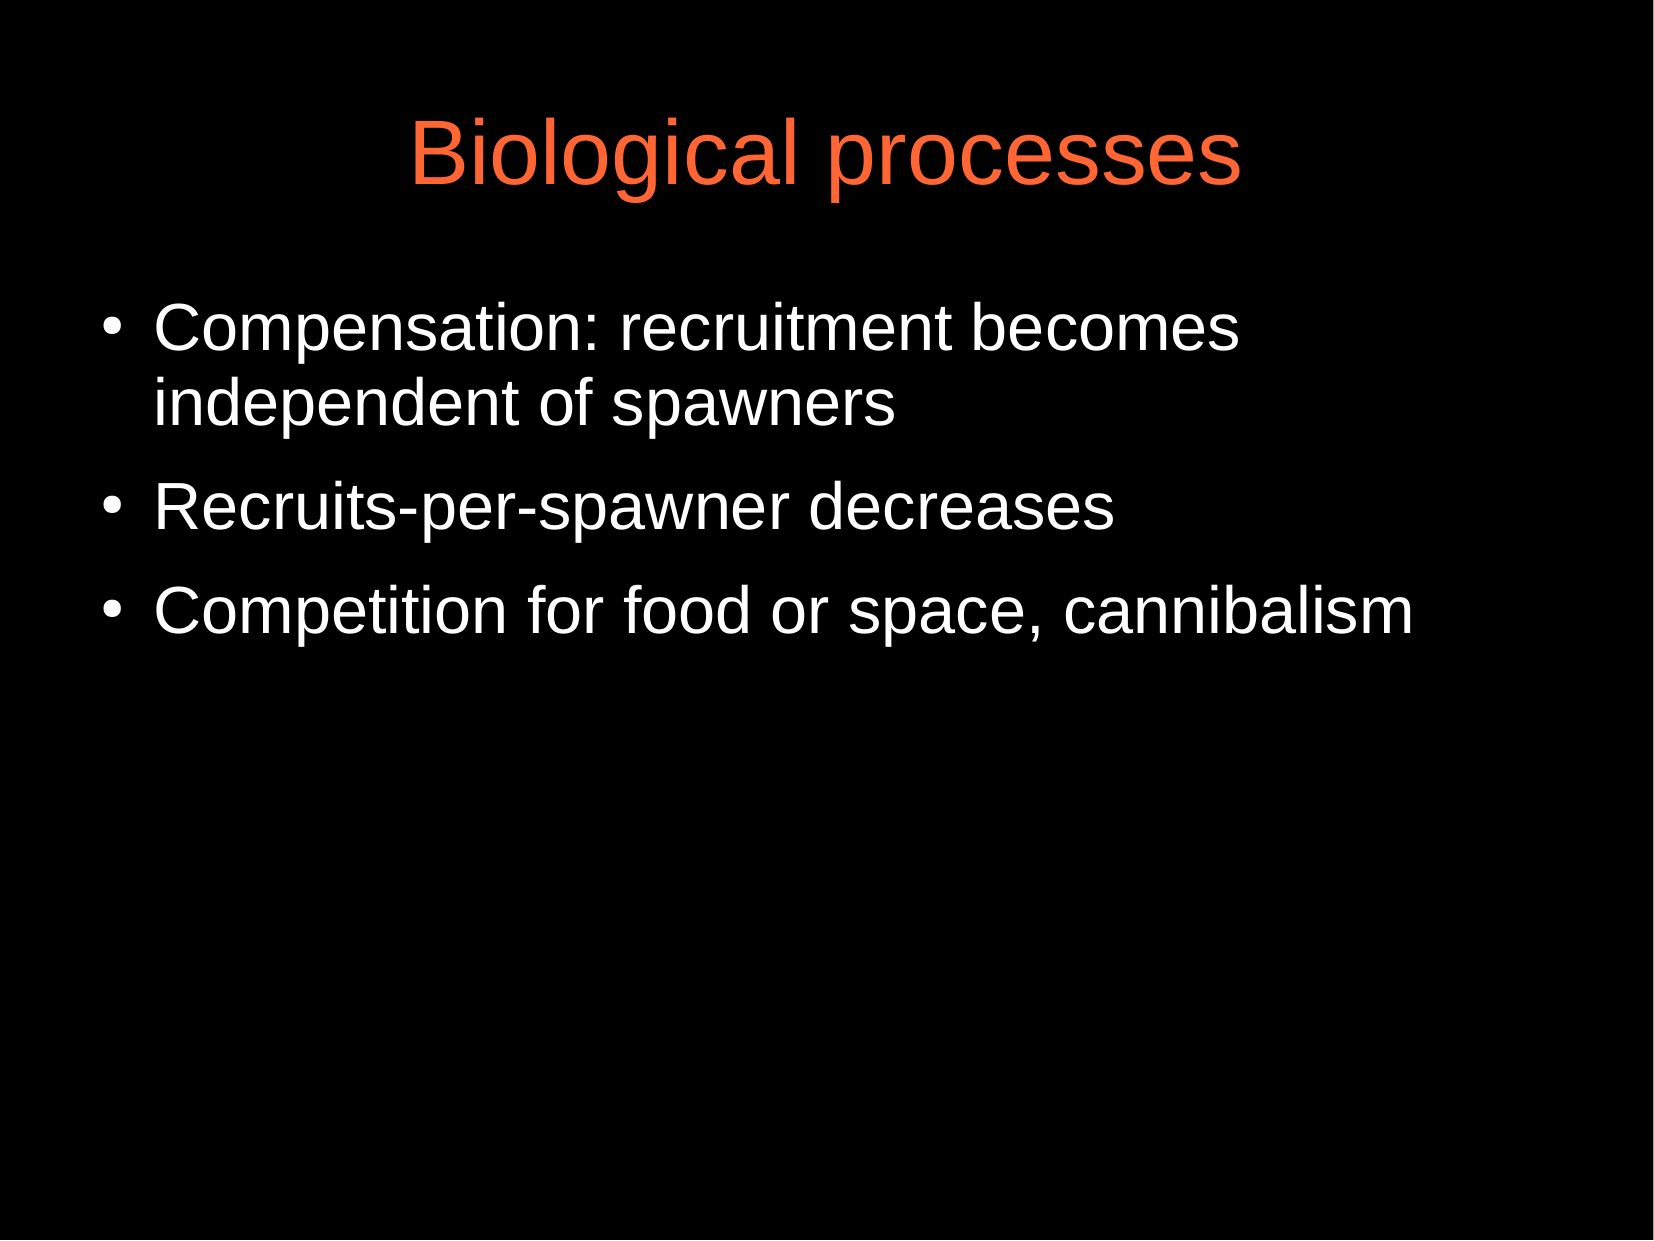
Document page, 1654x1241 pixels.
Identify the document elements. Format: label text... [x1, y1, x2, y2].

title Biological processes [82, 49, 1571, 257]
list Compensation: recruitment becomes independent of spawners Recruits-per-spawner decreases Competition for food or space, cannibalism [82, 290, 1571, 1109]
